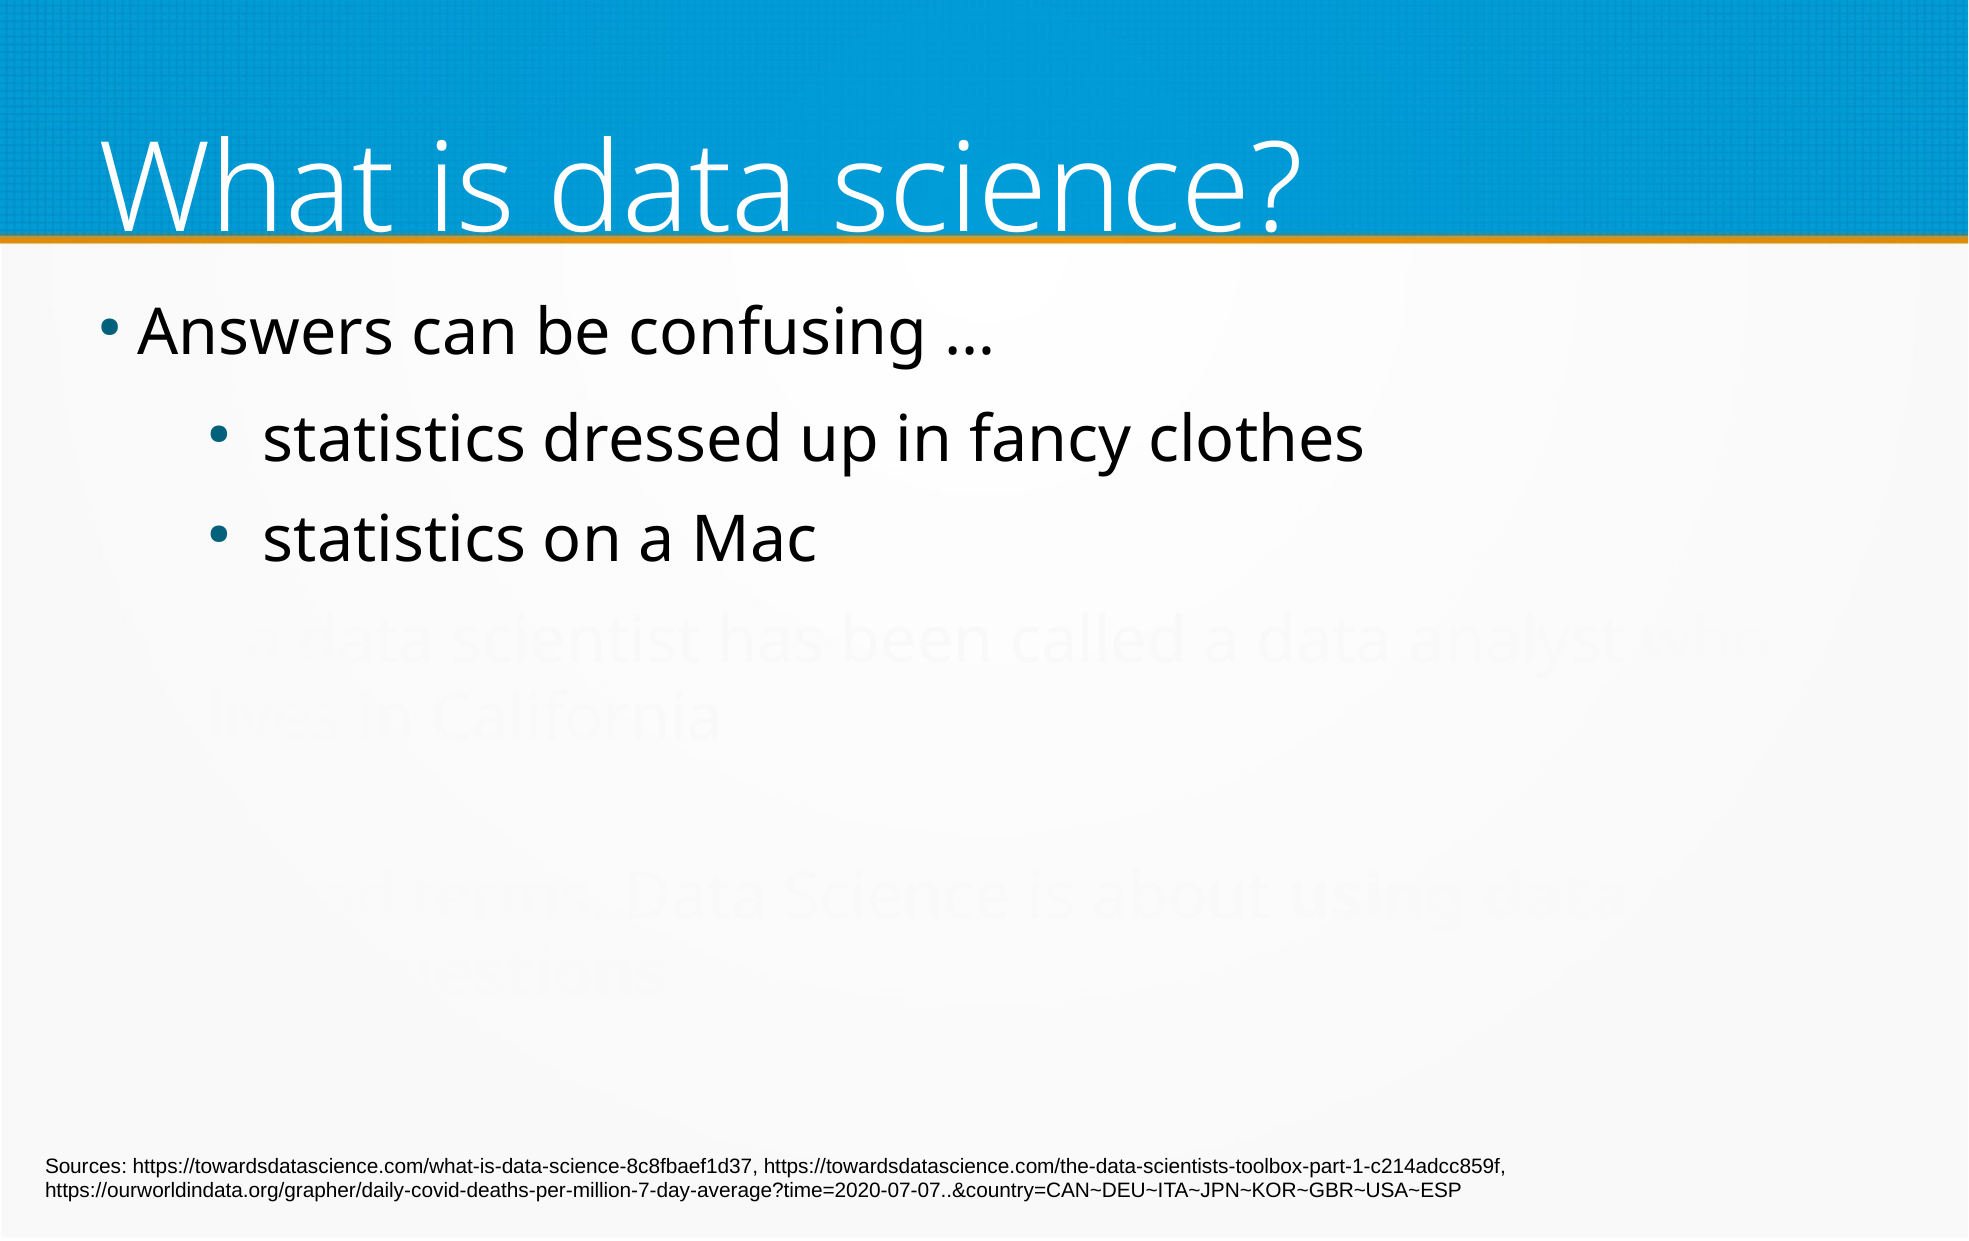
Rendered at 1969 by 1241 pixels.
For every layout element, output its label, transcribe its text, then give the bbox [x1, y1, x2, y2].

title What is data science? [98, 49, 1870, 257]
text_box Sources: https://towardsdatascience.com/what-is-data-science-8c8fbaef1d37, https://towardsdatascience.com/the-data-scientists-toolbox-part-1-c214adcc859f,https://ourworldindata.org/grapher/daily-covid-deaths-per-million-7-day-average?time=2020-07-07..&country=CAN~DEU~ITA~JPN~KOR~GBR~USA~ESP [45, 1155, 1968, 1241]
list Answers can be confusing … statistics dressed up in fancy clothes statistics on a Mac a data scientist has been called a data analyst who lives in California In broad terms, Data Science is about using data to answer questions [98, 290, 1870, 1010]
picture [0, 233, 1969, 1241]
